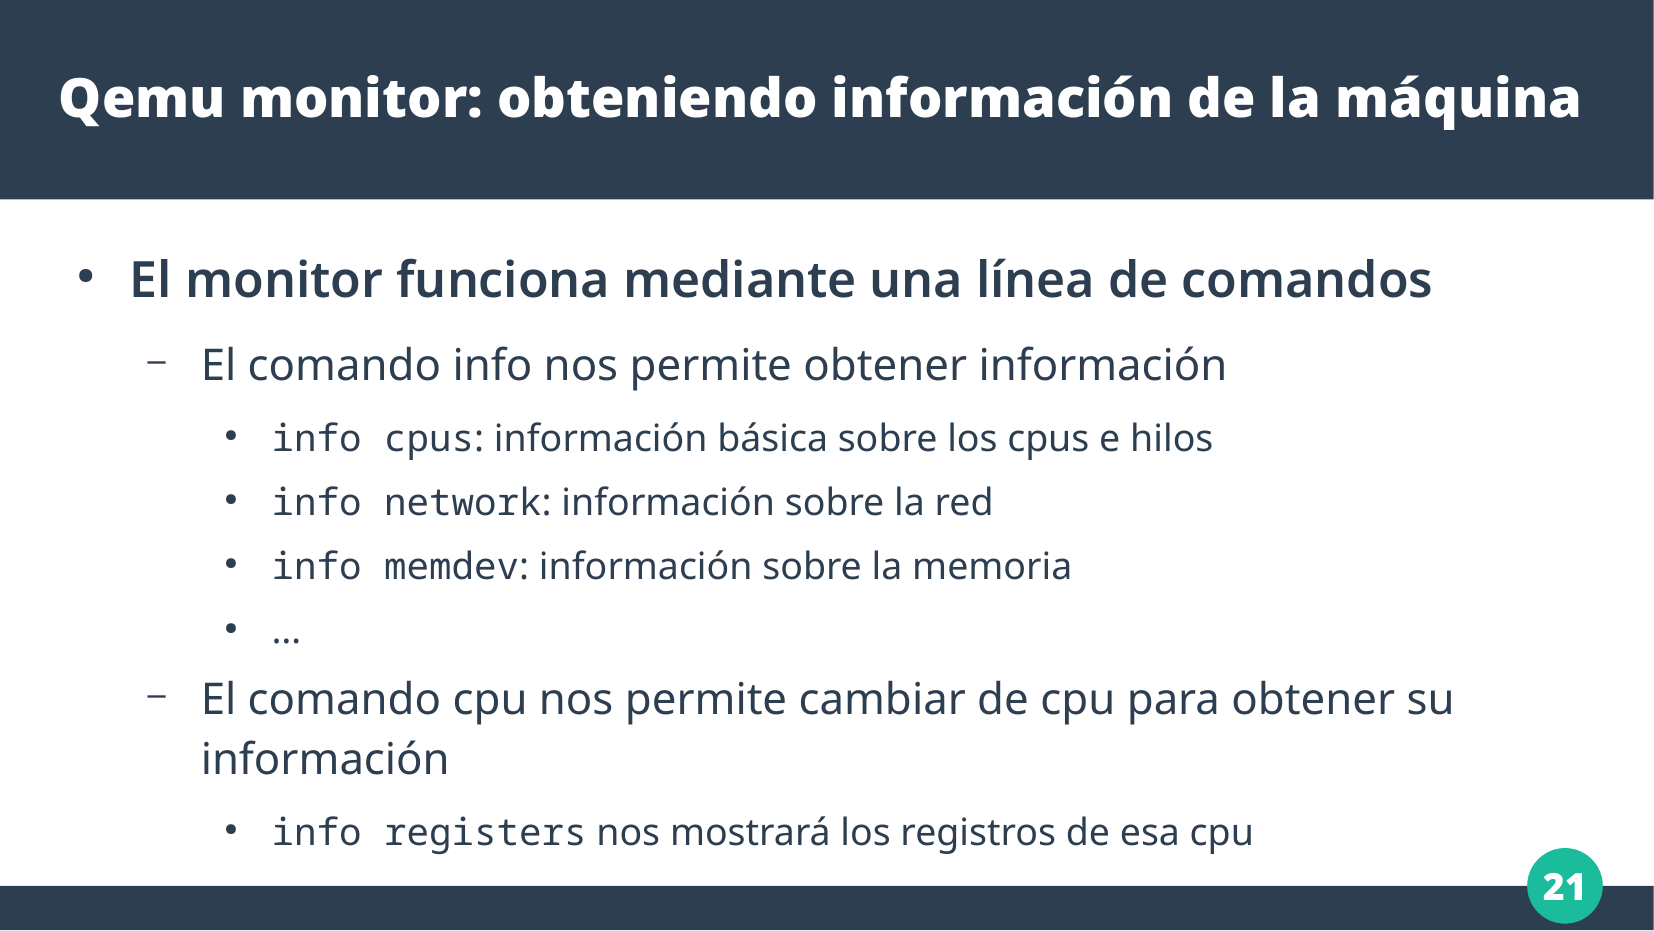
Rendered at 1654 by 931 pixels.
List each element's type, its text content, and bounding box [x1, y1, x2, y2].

list El monitor funciona mediante una línea de comandos El comando info nos permite obtener información info cpus: información básica sobre los cpus e hilos info network: información sobre la red info memdev: información sobre la memoria … El comando cpu nos permite cambiar de cpu para obtener su información info registers nos mostrará los registros de esa cpu [59, 243, 1595, 864]
title Qemu monitor: obteniendo información de la máquina [59, 37, 1595, 155]
